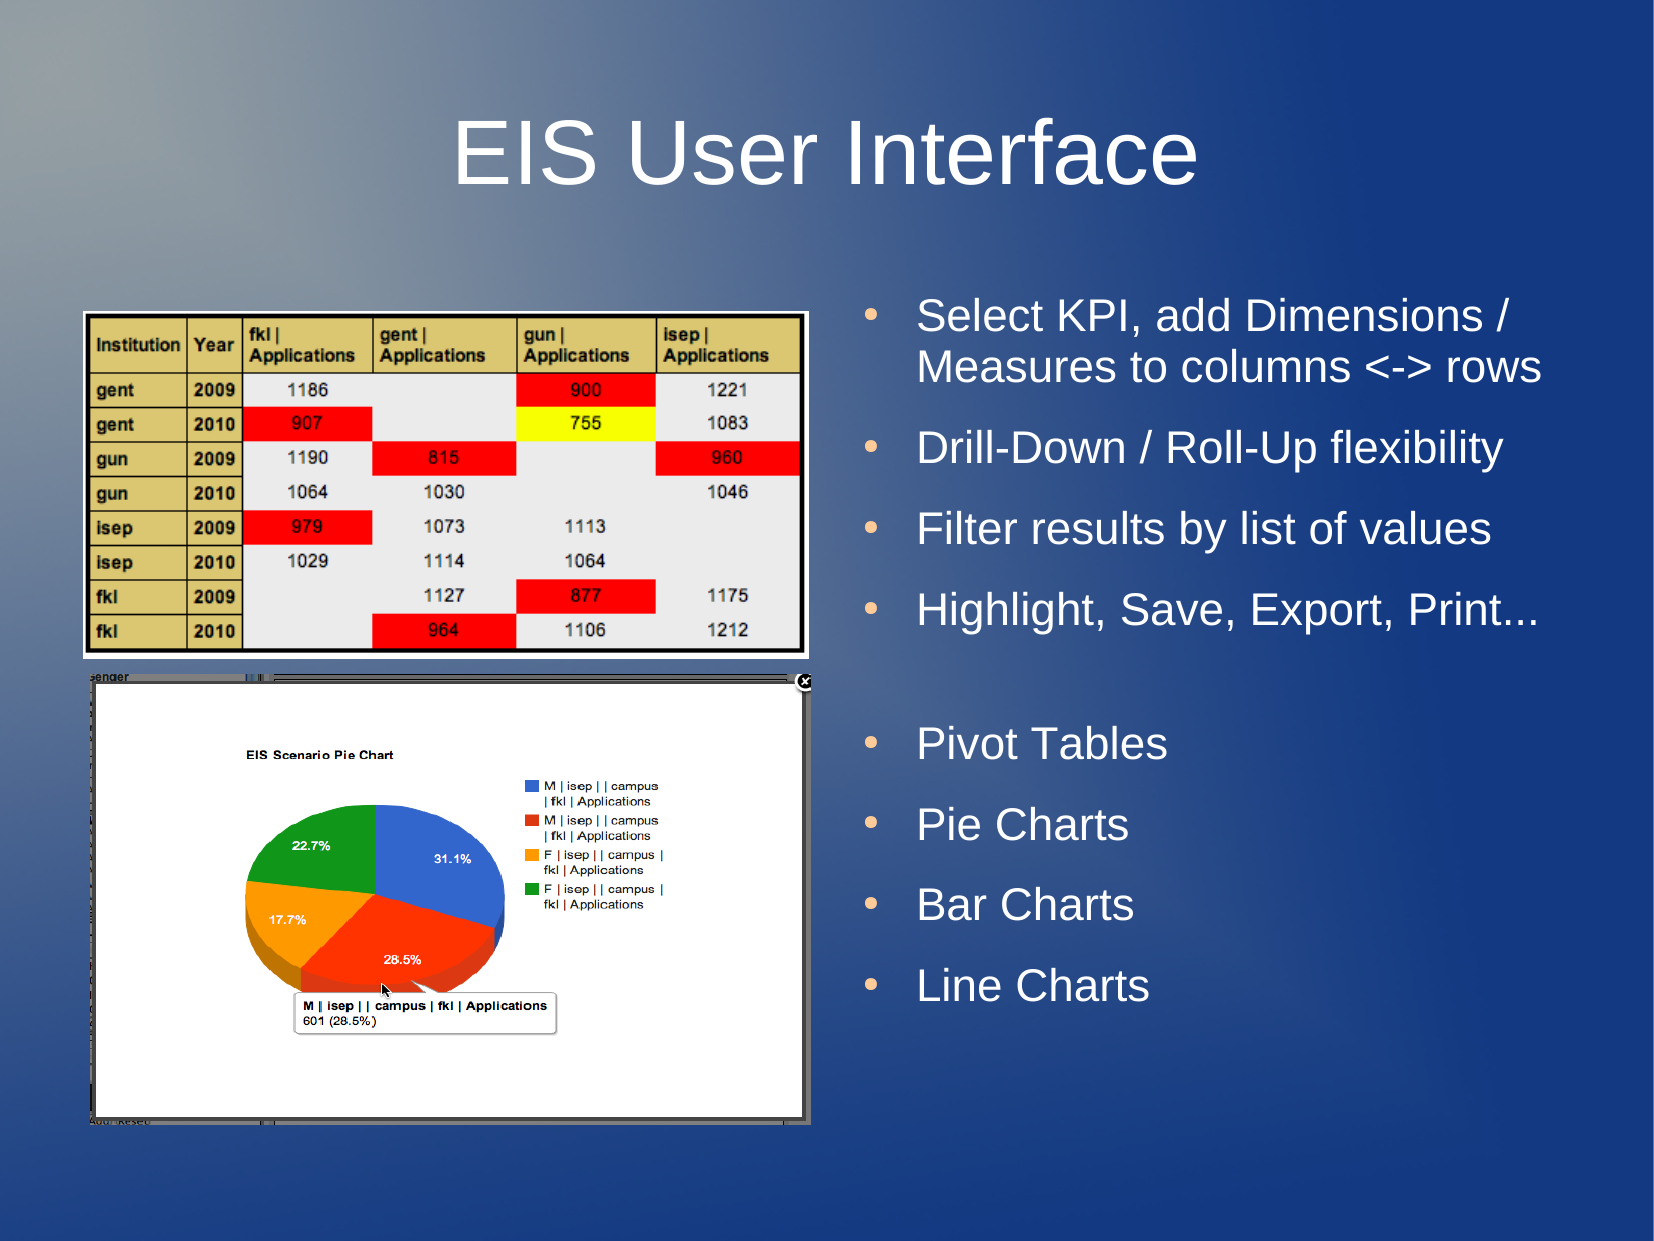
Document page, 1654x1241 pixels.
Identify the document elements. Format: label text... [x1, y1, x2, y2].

picture [0, 0, 1654, 1241]
list Select KPI, add Dimensions / Measures to columns <-> rows Drill-Down / Roll-Up flexibility Filter results by list of values Highlight, Save, Export, Print... [845, 290, 1572, 681]
list Pivot Tables Pie Charts Bar Charts Line Charts [845, 717, 1572, 1109]
title EIS User Interface [82, 49, 1571, 257]
